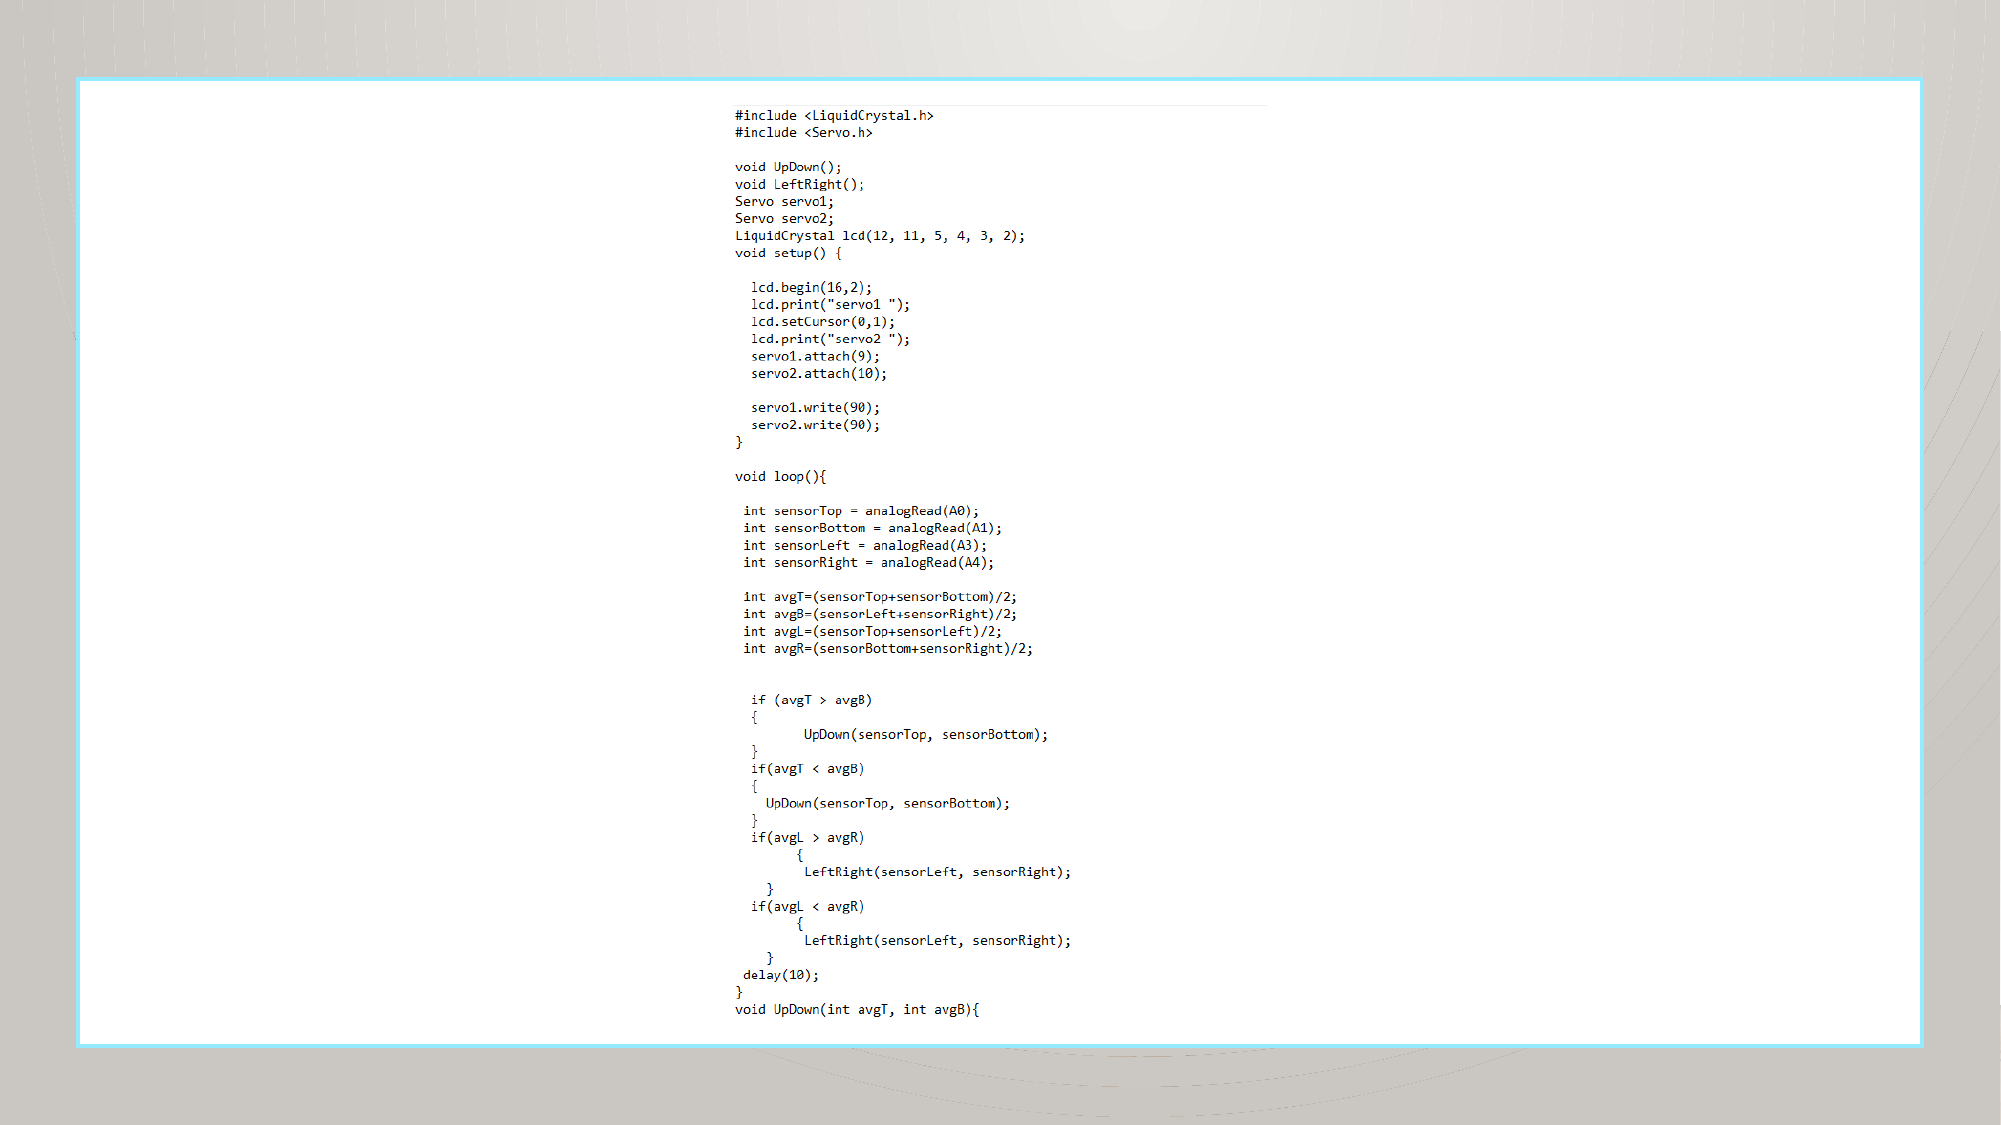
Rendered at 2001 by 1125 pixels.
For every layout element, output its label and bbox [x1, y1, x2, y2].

text_box [0, 0, 2000, 1125]
picture [733, 105, 1267, 1020]
